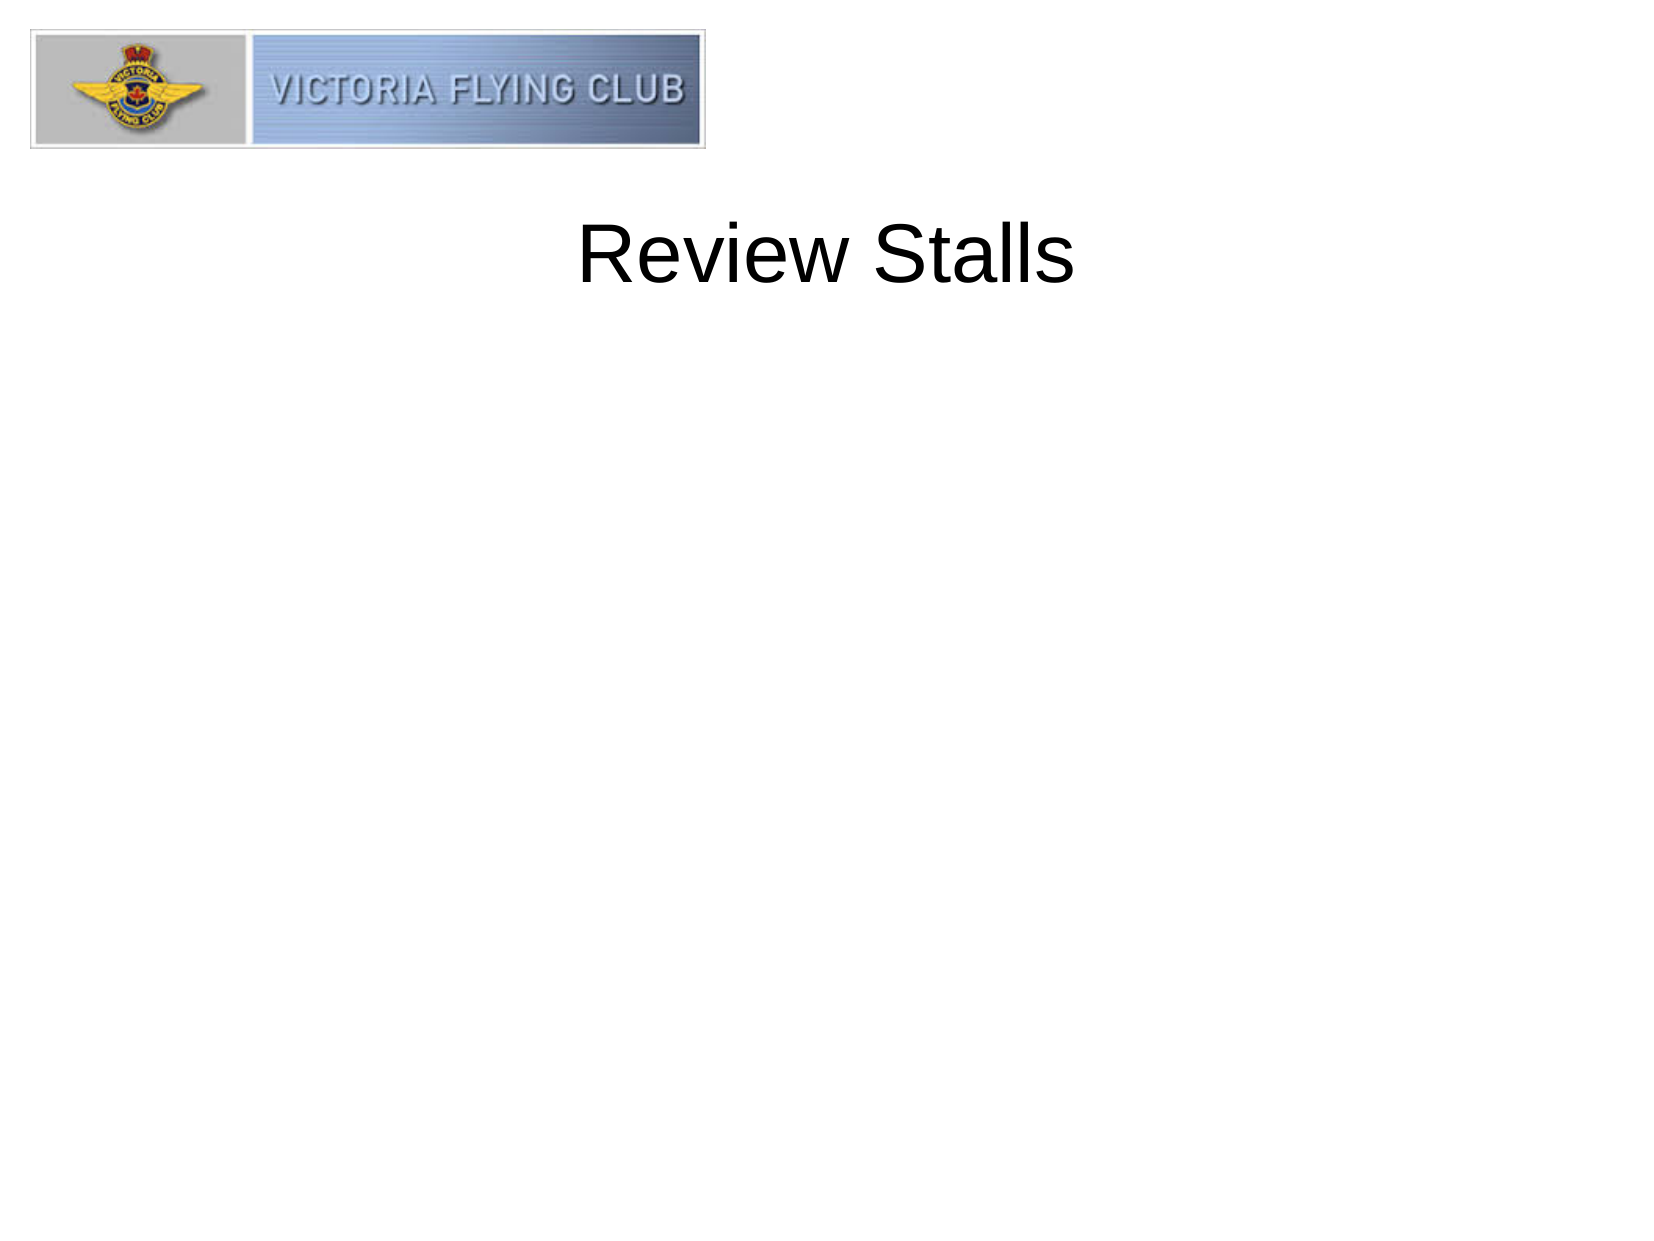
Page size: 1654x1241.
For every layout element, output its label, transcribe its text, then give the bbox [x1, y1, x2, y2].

title Review Stalls [82, 150, 1571, 358]
picture [30, 29, 706, 149]
